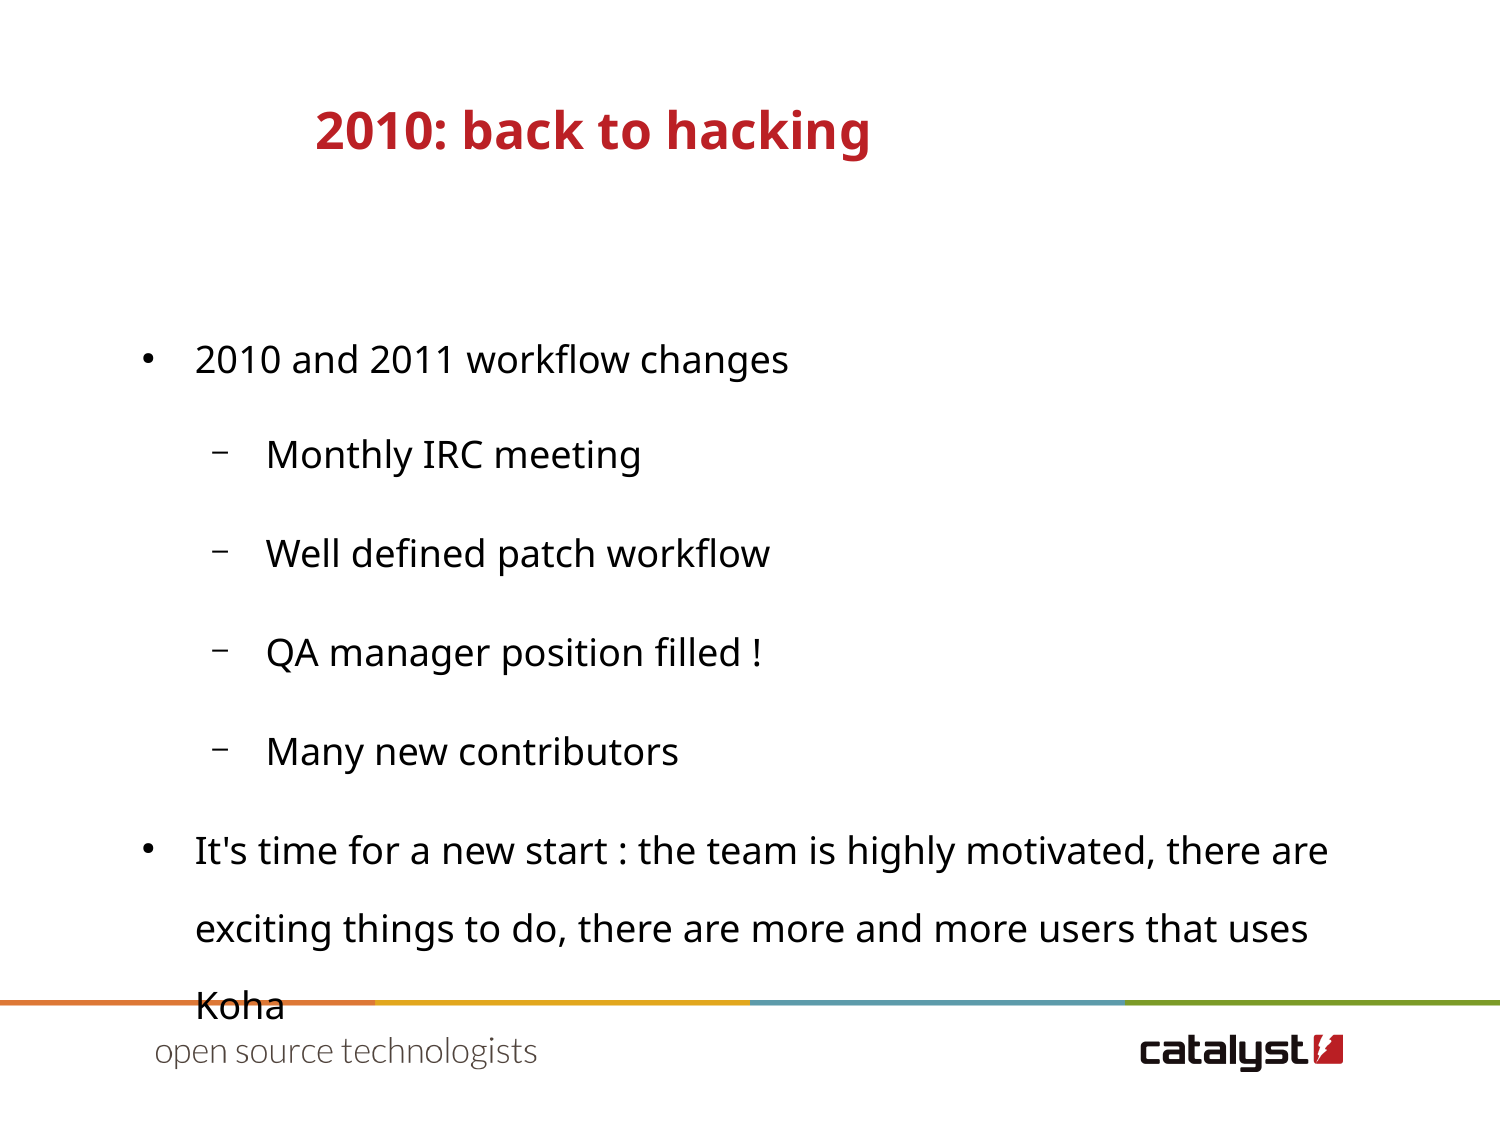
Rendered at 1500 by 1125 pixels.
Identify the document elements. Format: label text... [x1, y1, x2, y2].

picture [0, 1000, 1500, 1072]
title 2010: back to hacking [315, 0, 1463, 260]
list 2010 and 2011 workflow changes Monthly IRC meeting Well defined patch workflow QA manager position filled ! Many new contributors It's time for a new start : the team is highly motivated, there are exciting things to do, there are more and more users that uses Koha [123, 307, 1388, 1051]
